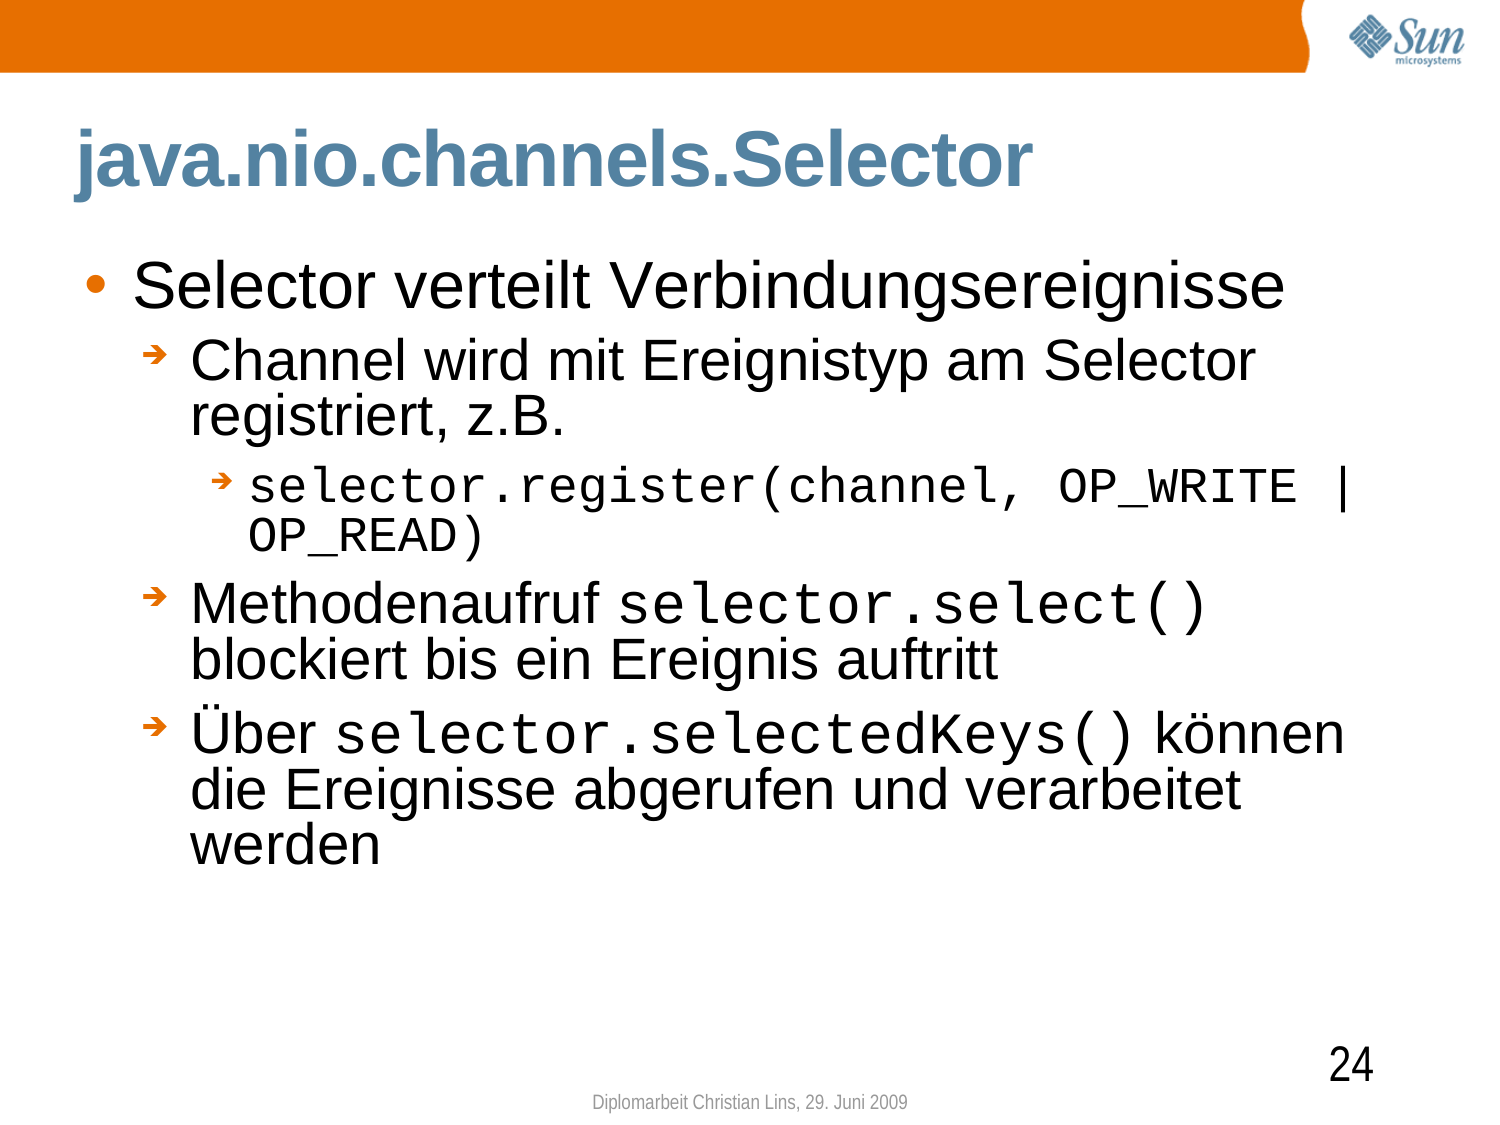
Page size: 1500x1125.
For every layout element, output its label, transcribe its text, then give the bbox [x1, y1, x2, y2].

picture [0, 0, 1500, 75]
list Selector verteilt Verbindungsereignisse Channel wird mit Ereignistyp am Selector registriert, z.B. selector.register(channel, OP_WRITE | OP_READ) Methodenaufruf selector.select() blockiert bis ein Ereignis auftritt Über selector.selectedKeys() können die Ereignisse abgerufen und verarbeitet werden [64, 257, 1402, 952]
title java.nio.channels.Selector [75, 122, 1438, 228]
